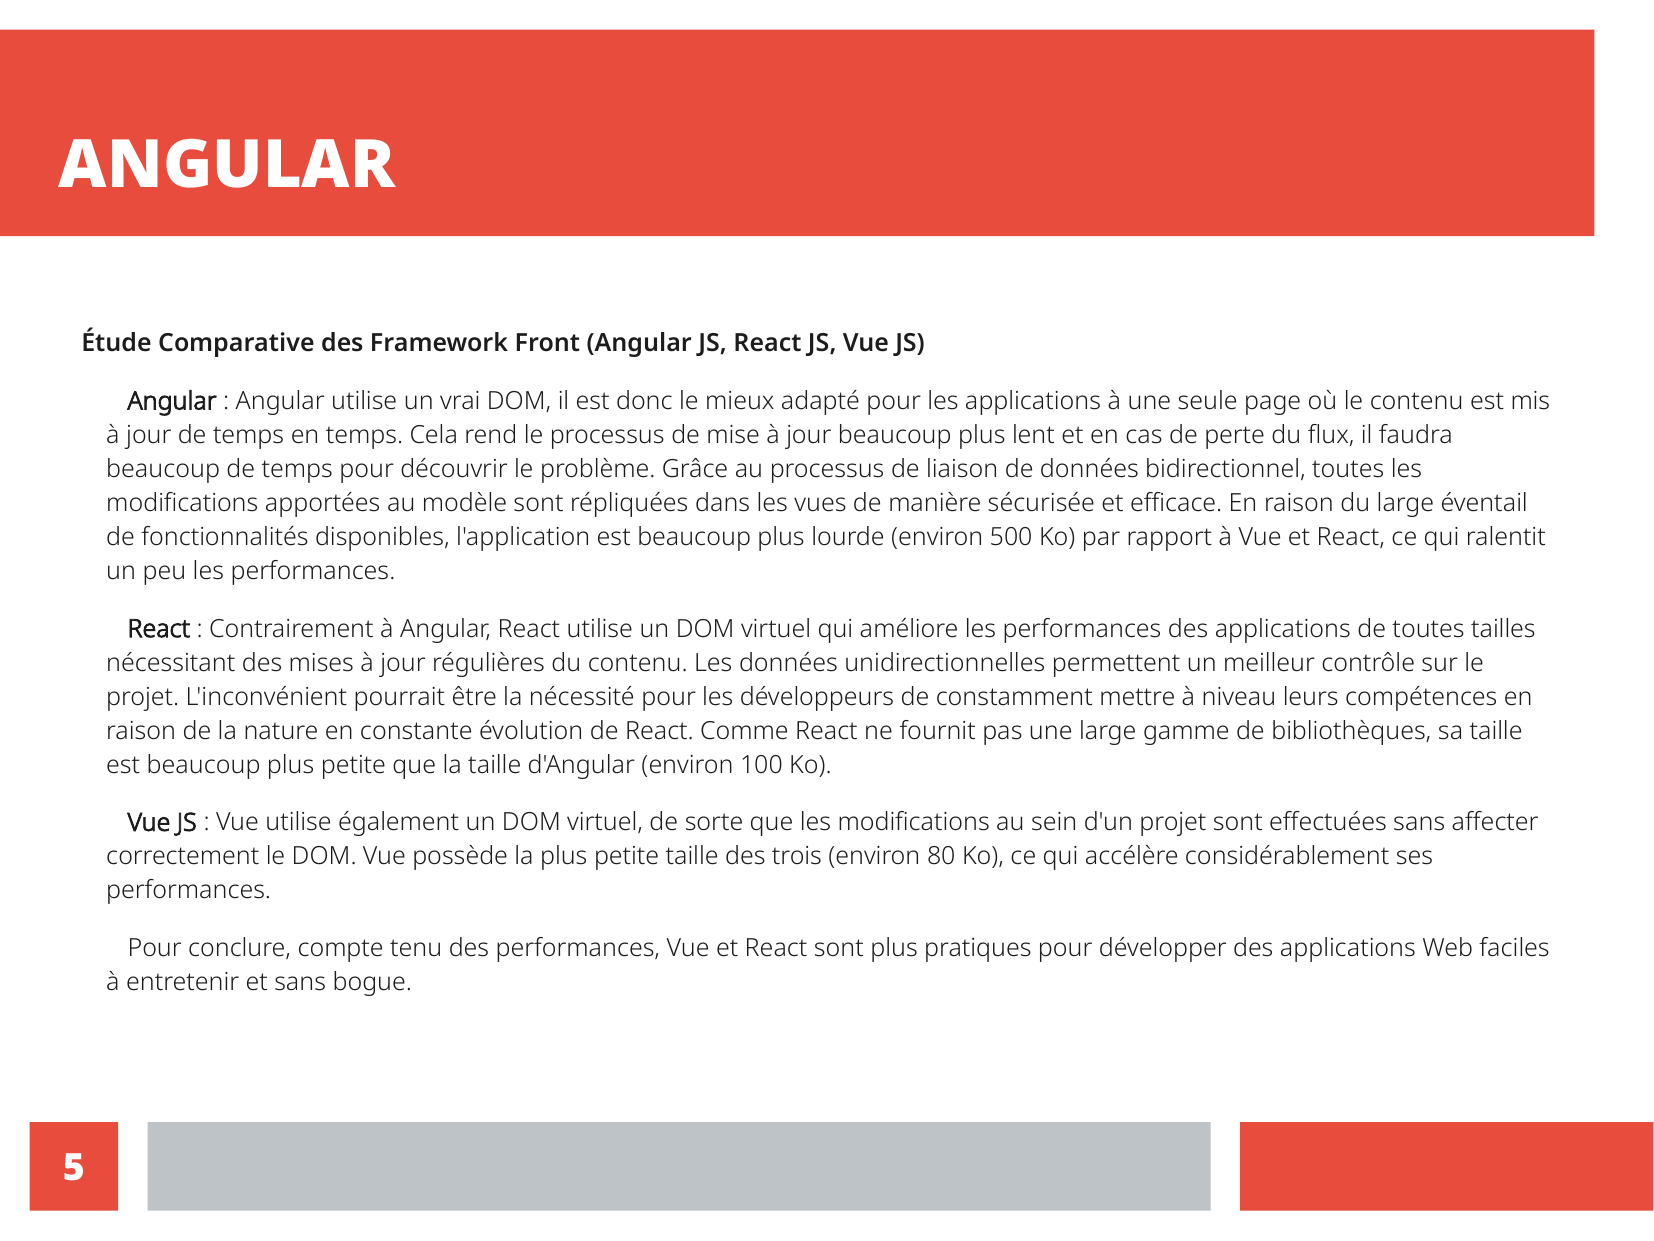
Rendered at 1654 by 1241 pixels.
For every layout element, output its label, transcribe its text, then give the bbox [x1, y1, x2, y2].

title ANGULAR [59, 59, 1595, 207]
list Étude Comparative des Framework Front (Angular JS, React JS, Vue JS) Angular : Angular utilise un vrai DOM, il est donc le mieux adapté pour les applications à une seule page où le contenu est mis à jour de temps en temps. Cela rend le processus de mise à jour beaucoup plus lent et en cas de perte du flux, il faudra beaucoup de temps pour découvrir le problème. Grâce au processus de liaison de données bidirectionnel, toutes les modifications apportées au modèle sont répliquées dans les vues de manière sécurisée et efficace. En raison du large éventail de fonctionnalités disponibles, l'application est beaucoup plus lourde (environ 500 Ko) par rapport à Vue et React, ce qui ralentit un peu les performances. React : Contrairement à Angular, React utilise un DOM virtuel qui améliore les performances des applications de toutes tailles nécessitant des mises à jour régulières du contenu. Les données unidirectionnelles permettent un meilleur contrôle sur le projet. L'inconvénient pourrait être la nécessité pour les développeurs de constamment mettre à niveau leurs compétences en raison de la nature en constante évolution de React. Comme React ne fournit pas une large gamme de bibliothèques, sa taille est beaucoup plus petite que la taille d'Angular (environ 100 Ko). Vue JS : Vue utilise également un DOM virtuel, de sorte que les modifications au sein d'un projet sont effectuées sans affecter correctement le DOM. Vue possède la plus petite taille des trois (environ 80 Ko), ce qui accélère considérablement ses performances. Pour conclure, compte tenu des performances, Vue et React sont plus pratiques pour développer des applications Web faciles à entretenir et sans bogue. [59, 324, 1565, 1093]
